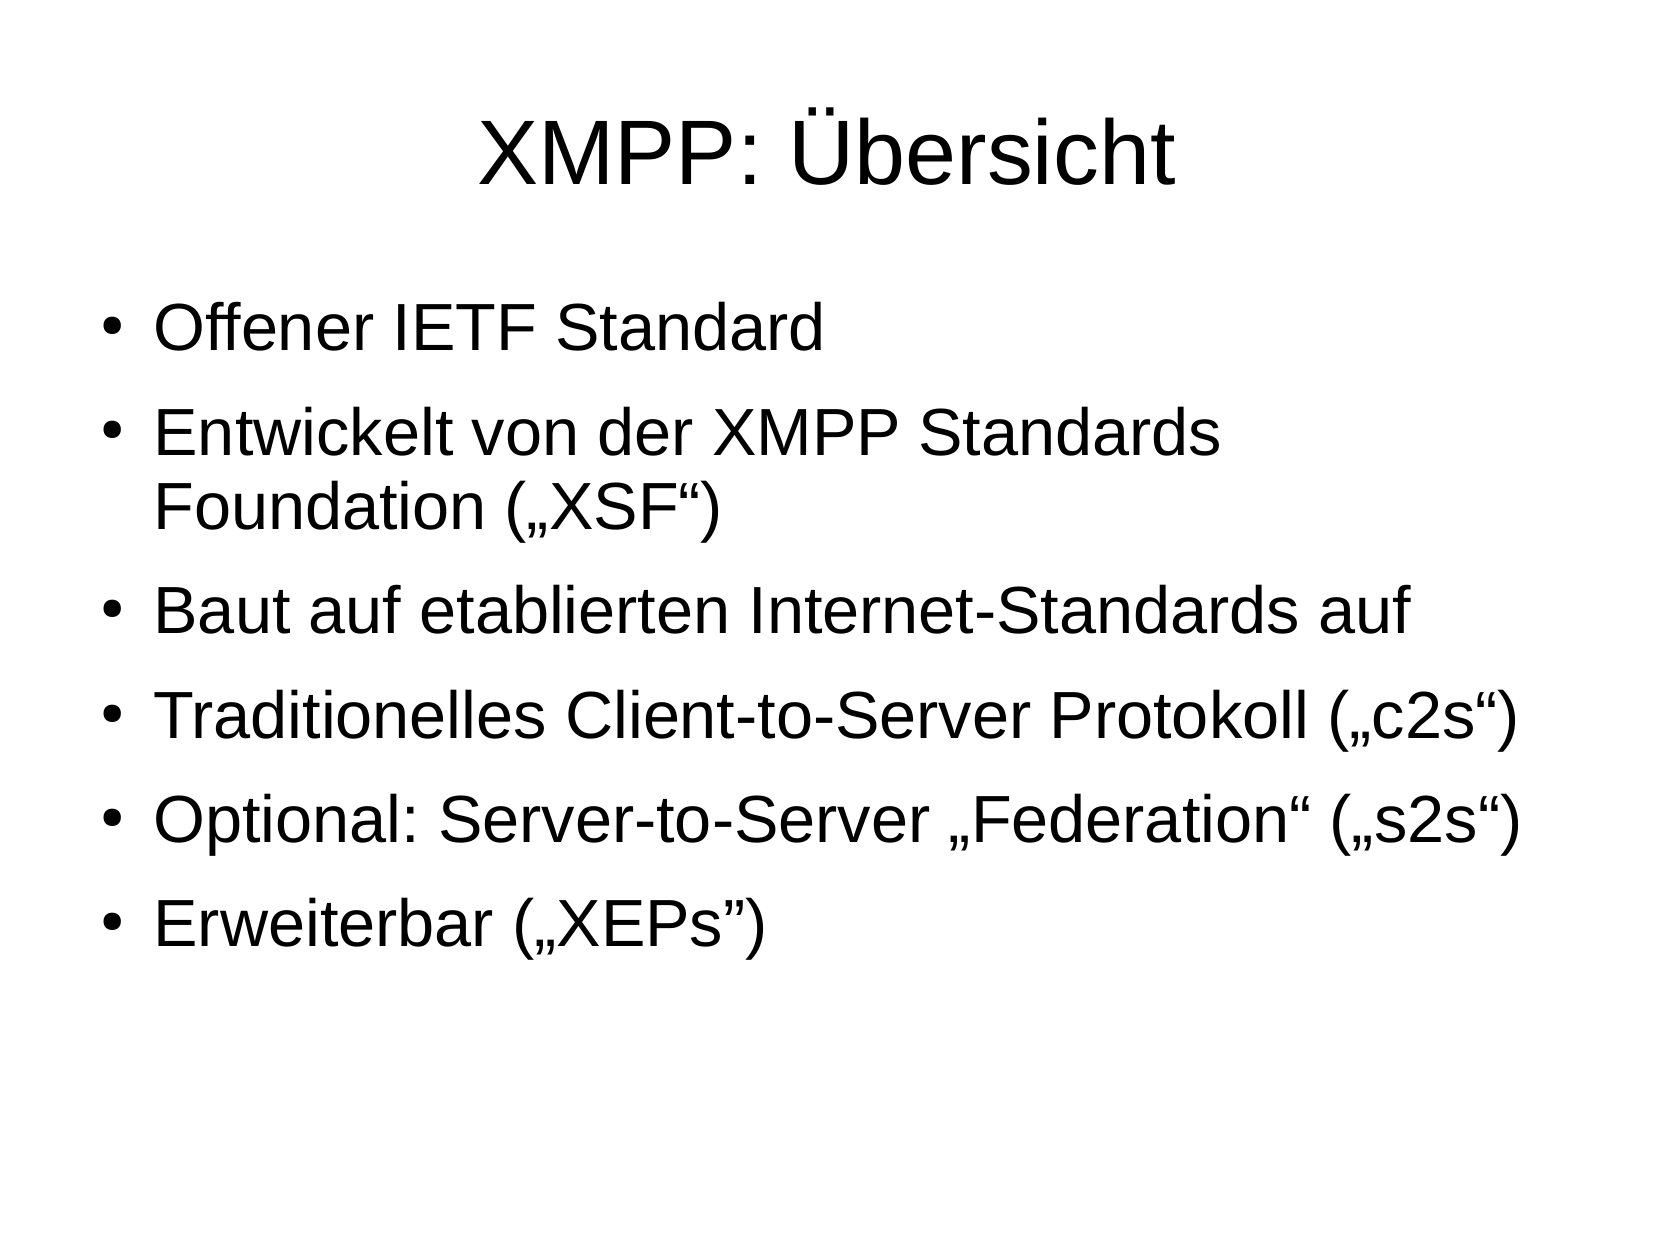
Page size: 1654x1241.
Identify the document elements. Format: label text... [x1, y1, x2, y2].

title XMPP: Übersicht [82, 49, 1571, 257]
list Offener IETF Standard Entwickelt von der XMPP Standards Foundation („XSF“) Baut auf etablierten Internet-Standards auf Traditionelles Client-to-Server Protokoll („c2s“) Optional: Server-to-Server „Federation“ („s2s“) Erweiterbar („XEPs”) [82, 290, 1571, 1010]
